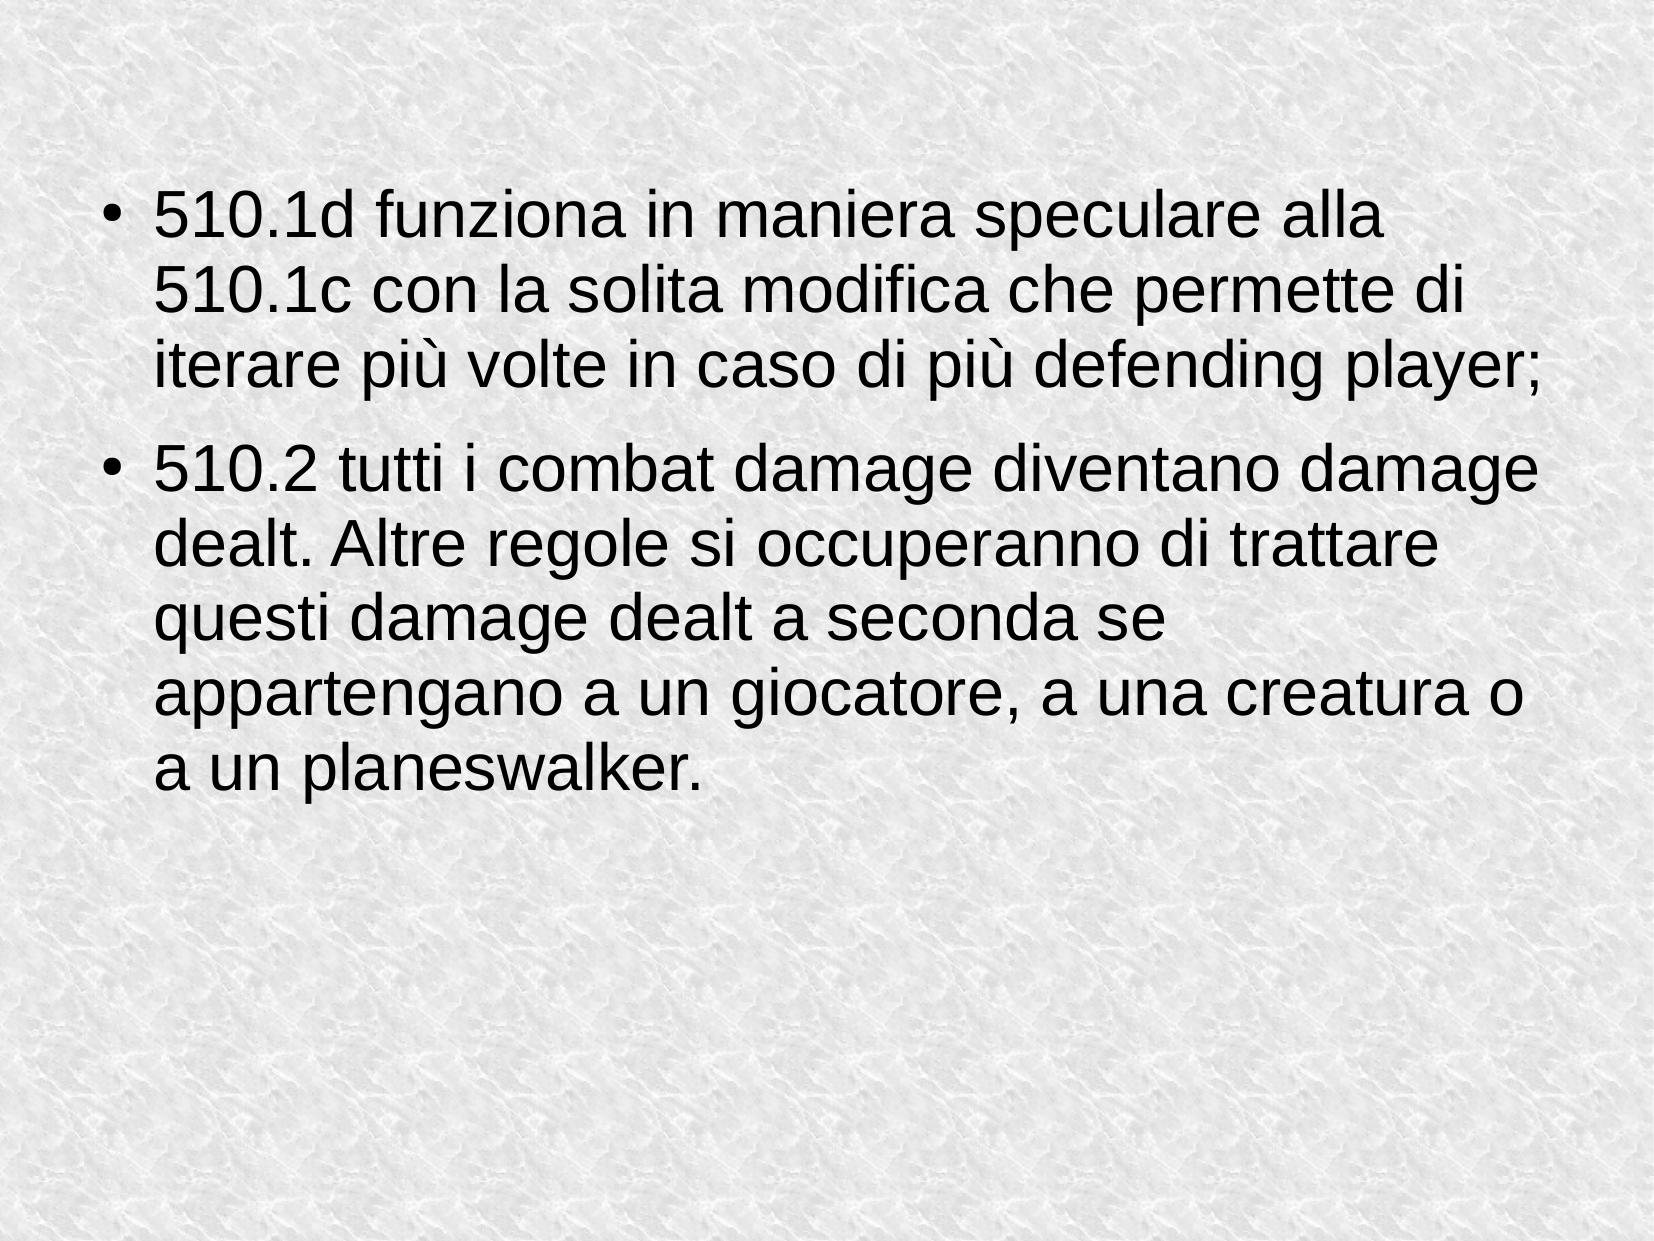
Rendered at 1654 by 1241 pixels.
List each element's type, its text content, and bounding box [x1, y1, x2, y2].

picture [0, 0, 1654, 1241]
list 510.1d funziona in maniera speculare alla 510.1c con la solita modifica che permette di iterare più volte in caso di più defending player; 510.2 tutti i combat damage diventano damage dealt. Altre regole si occuperanno di trattare questi damage dealt a seconda se appartengano a un giocatore, a una creatura o a un planeswalker. [82, 177, 1571, 996]
